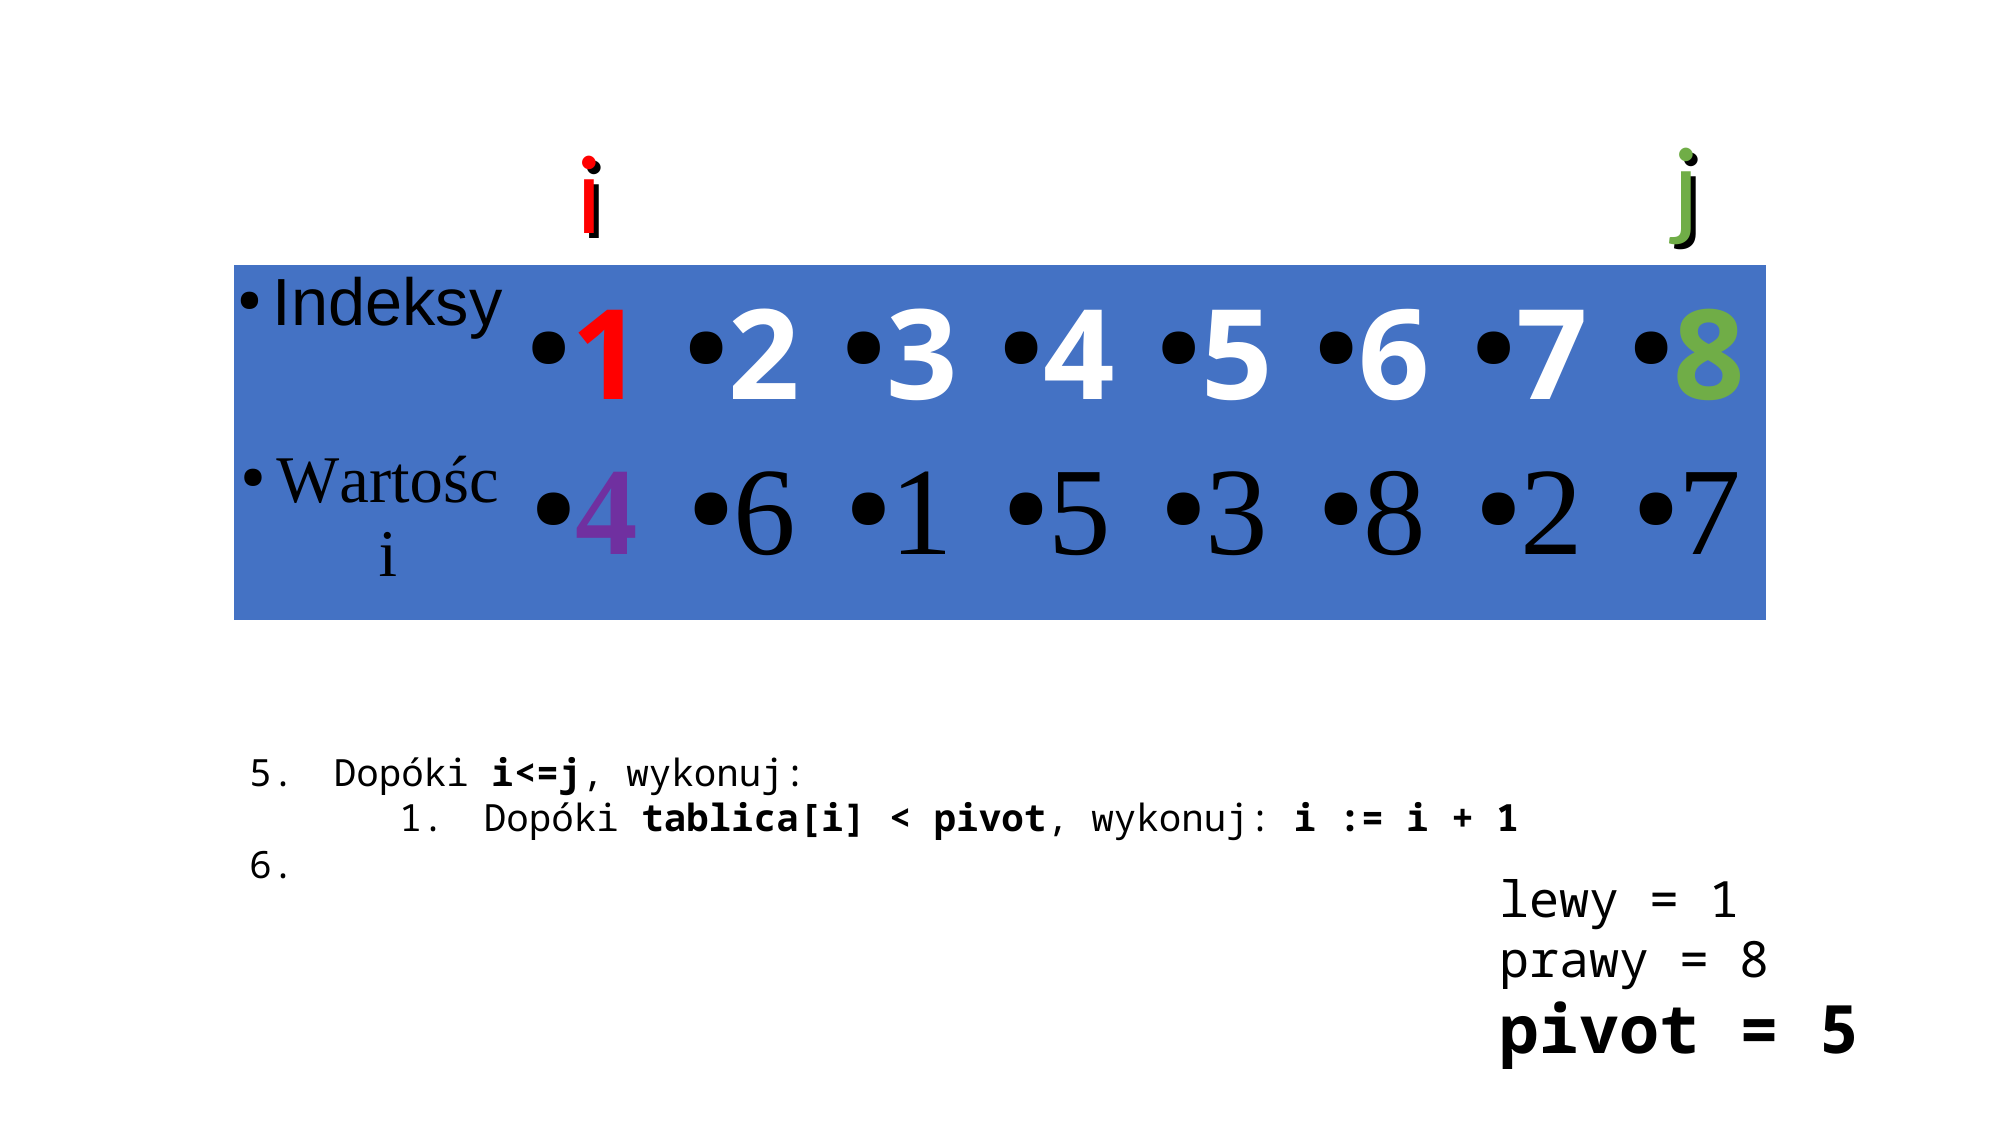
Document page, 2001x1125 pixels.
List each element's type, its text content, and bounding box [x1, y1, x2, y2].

table_header 6 [1293, 265, 1451, 443]
text_box Dopóki i<=j, wykonuj: Dopóki tablica[i] < pivot, wykonuj: i := i + 1 [234, 740, 1382, 893]
text_box i [561, 114, 617, 264]
table_header 8 [1608, 265, 1766, 443]
table_cell 7 [1608, 443, 1766, 620]
table_header 1 [506, 265, 663, 443]
table_cell 4 [506, 443, 663, 620]
table_header 2 [663, 265, 821, 443]
table_cell 2 [1451, 443, 1608, 620]
table_header 5 [1136, 265, 1293, 443]
table_cell 8 [1293, 443, 1451, 620]
table_header Indeksy [234, 265, 506, 443]
table_cell 1 [821, 443, 978, 620]
table_header 3 [821, 265, 978, 443]
text_box j [1658, 106, 1715, 256]
table_header 7 [1451, 265, 1608, 443]
text_box lewy = 1 prawy = 8 pivot = 5 [1484, 859, 1849, 1077]
table_cell 5 [978, 443, 1136, 620]
table_cell 3 [1136, 443, 1293, 620]
table_cell 6 [663, 443, 821, 620]
table_header 4 [978, 265, 1136, 443]
table_cell Wartości [234, 443, 506, 620]
